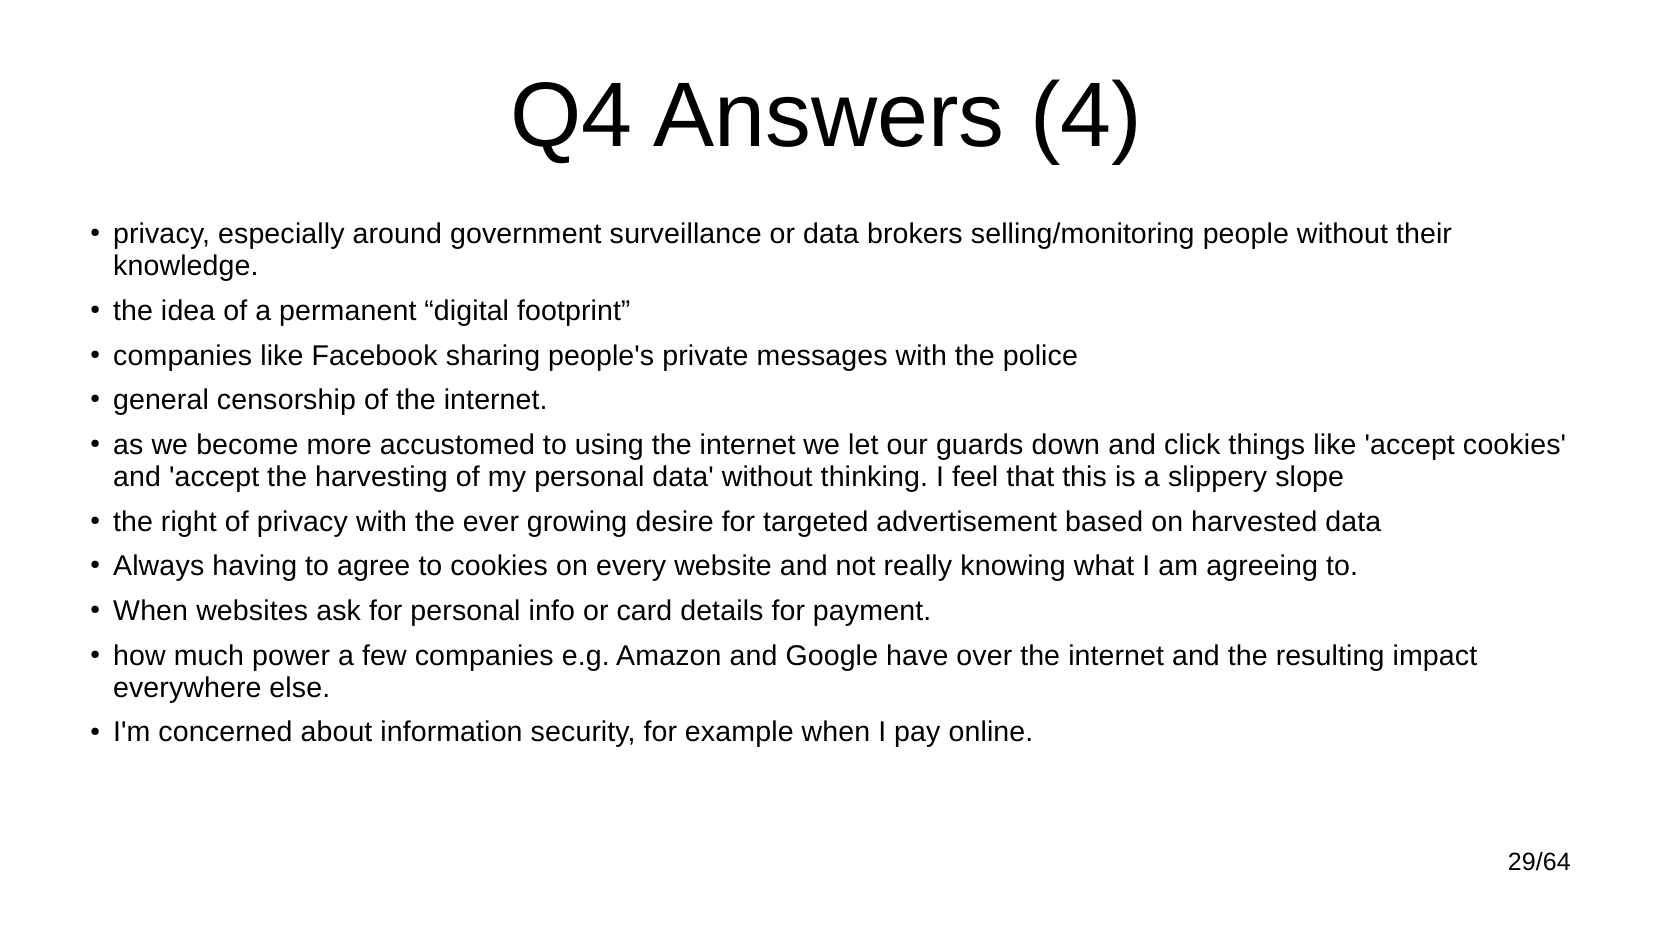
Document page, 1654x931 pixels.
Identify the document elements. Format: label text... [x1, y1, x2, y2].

list privacy, especially around government surveillance or data brokers selling/monitoring people without their knowledge. the idea of a permanent “digital footprint” companies like Facebook sharing people's private messages with the police general censorship of the internet. as we become more accustomed to using the internet we let our guards down and click things like 'accept cookies' and 'accept the harvesting of my personal data' without thinking. I feel that this is a slippery slope the right of privacy with the ever growing desire for targeted advertisement based on harvested data Always having to agree to cookies on every website and not really knowing what I am agreeing to. When websites ask for personal info or card details for payment. how much power a few companies e.g. Amazon and Google have over the internet and the resulting impact everywhere else. I'm concerned about information security, for example when I pay online. [82, 217, 1571, 758]
title Q4 Answers (4) [82, 37, 1571, 193]
